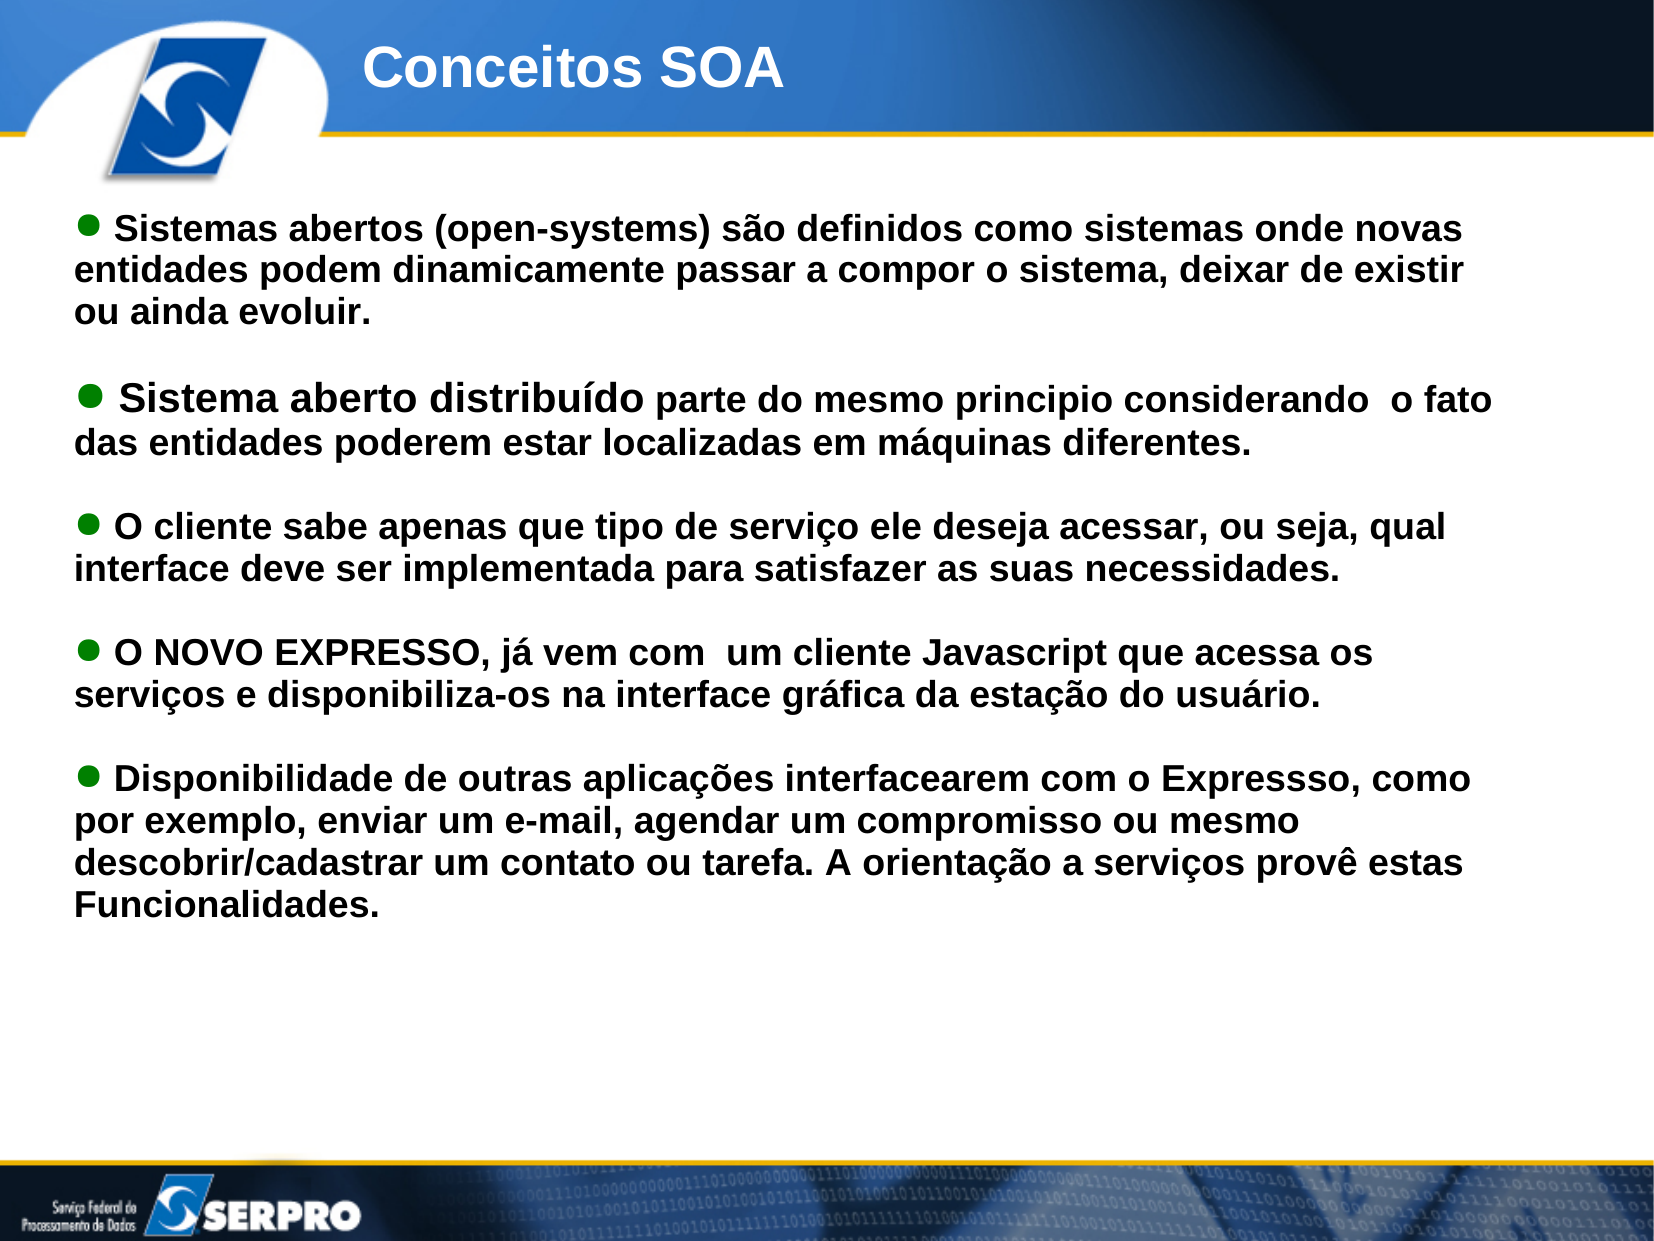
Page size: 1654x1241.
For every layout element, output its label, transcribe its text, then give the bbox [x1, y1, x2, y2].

title Conceitos SOA [362, 32, 1604, 102]
text_box Sistemas abertos (open-systems) são definidos como sistemas onde novas entidades podem dinamicamente passar a compor o sistema, deixar de existir ou ainda evoluir. Sistema aberto distribuído parte do mesmo principio considerando o fato das entidades poderem estar localizadas em máquinas diferentes. O cliente sabe apenas que tipo de serviço ele deseja acessar, ou seja, qual interface deve ser implementada para satisfazer as suas necessidades. O NOVO EXPRESSO, já vem com um cliente Javascript que acessa os serviços e disponibiliza-os na interface gráfica da estação do usuário. Disponibilidade de outras aplicações interfacearem com o Expressso, como por exemplo, enviar um e-mail, agendar um compromisso ou mesmo descobrir/cadastrar um contato ou tarefa. A orientação a serviços provê estas Funcionalidades. [59, 199, 1511, 1093]
picture [0, 0, 1654, 1241]
